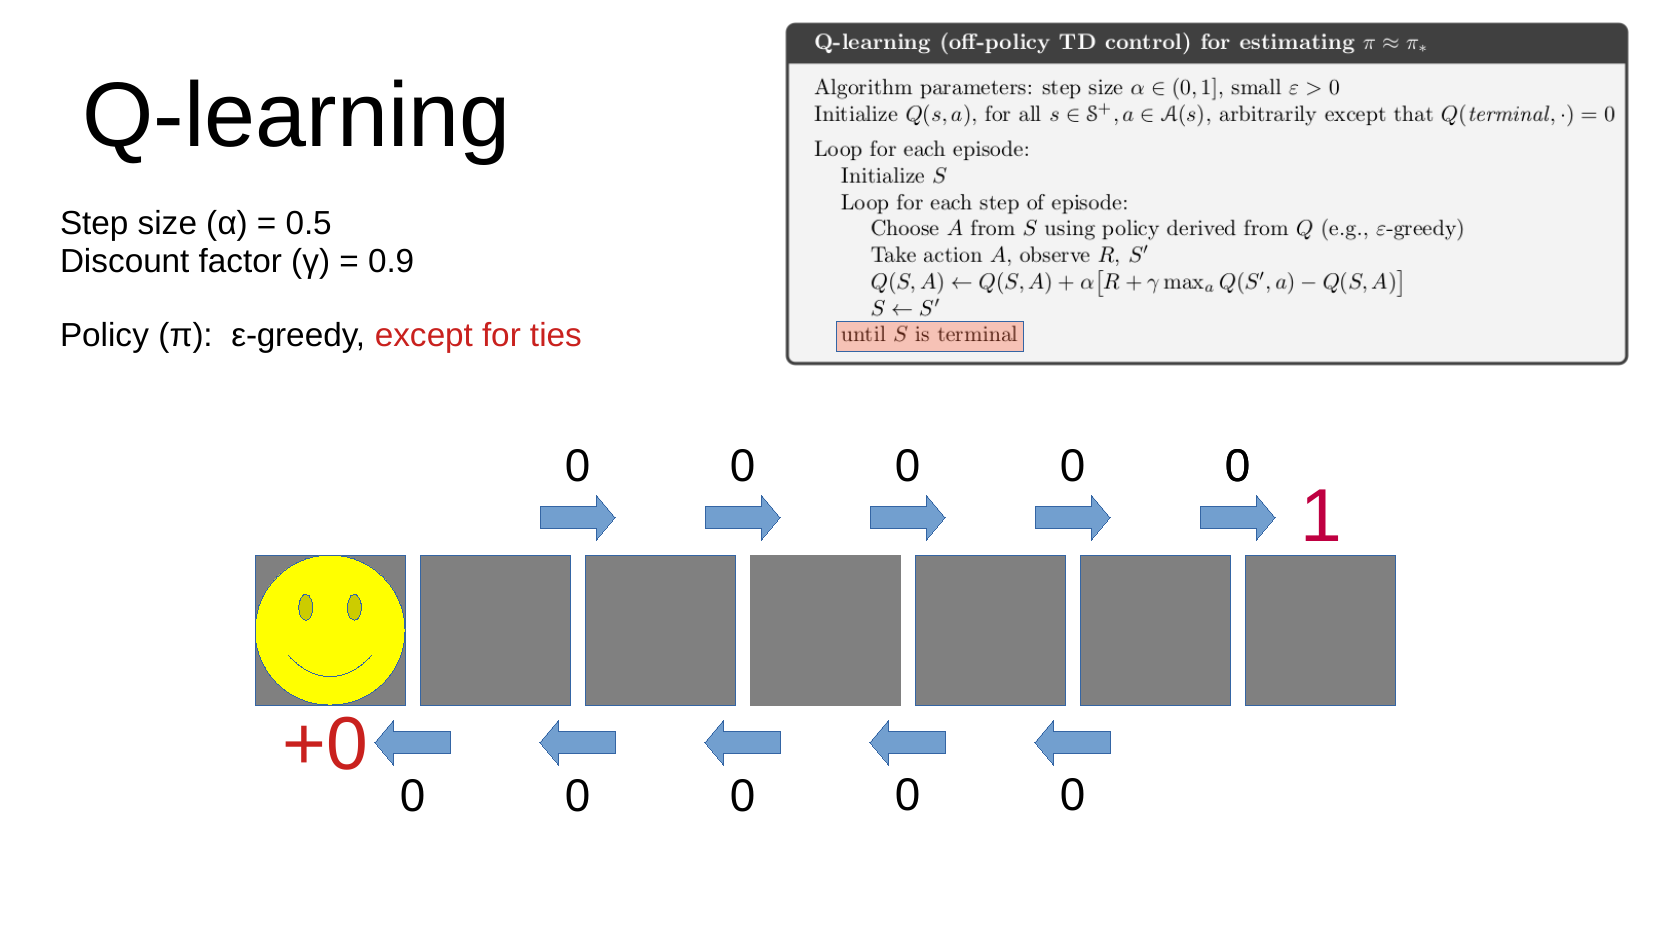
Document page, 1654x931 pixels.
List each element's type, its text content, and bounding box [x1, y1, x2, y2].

text_box [1245, 555, 1396, 706]
text_box [704, 720, 781, 750]
title 0 [690, 750, 796, 841]
title 0 [360, 750, 466, 841]
title 0 [690, 420, 796, 511]
title +0 [273, 698, 379, 789]
title 0 [855, 750, 961, 840]
text_box [1080, 555, 1231, 706]
text_box [1200, 511, 1268, 541]
text_box [915, 555, 1066, 706]
title 0 [1185, 420, 1291, 511]
title 0 [1020, 420, 1126, 511]
text_box [255, 555, 406, 706]
picture [773, 14, 1637, 376]
text_box [869, 720, 946, 750]
text_box [1035, 511, 1111, 541]
text_box [539, 720, 616, 750]
text_box [750, 555, 901, 706]
title 0 [525, 420, 631, 511]
text_box [870, 511, 946, 541]
text_box [1034, 720, 1111, 750]
title Q-learning [82, 37, 773, 193]
text_box [585, 555, 736, 706]
title 1 [1268, 471, 1374, 561]
text_box [540, 511, 616, 541]
title Step size (α) = 0.5 Discount factor (γ) = 0.9 Policy (π): ε-greedy, except for ties [60, 186, 616, 409]
text_box [420, 555, 571, 706]
text_box [705, 511, 781, 541]
text_box [379, 720, 451, 750]
title 0 [525, 750, 631, 841]
text_box [836, 321, 1024, 352]
title 0 [1020, 750, 1126, 840]
title 0 [855, 420, 961, 511]
